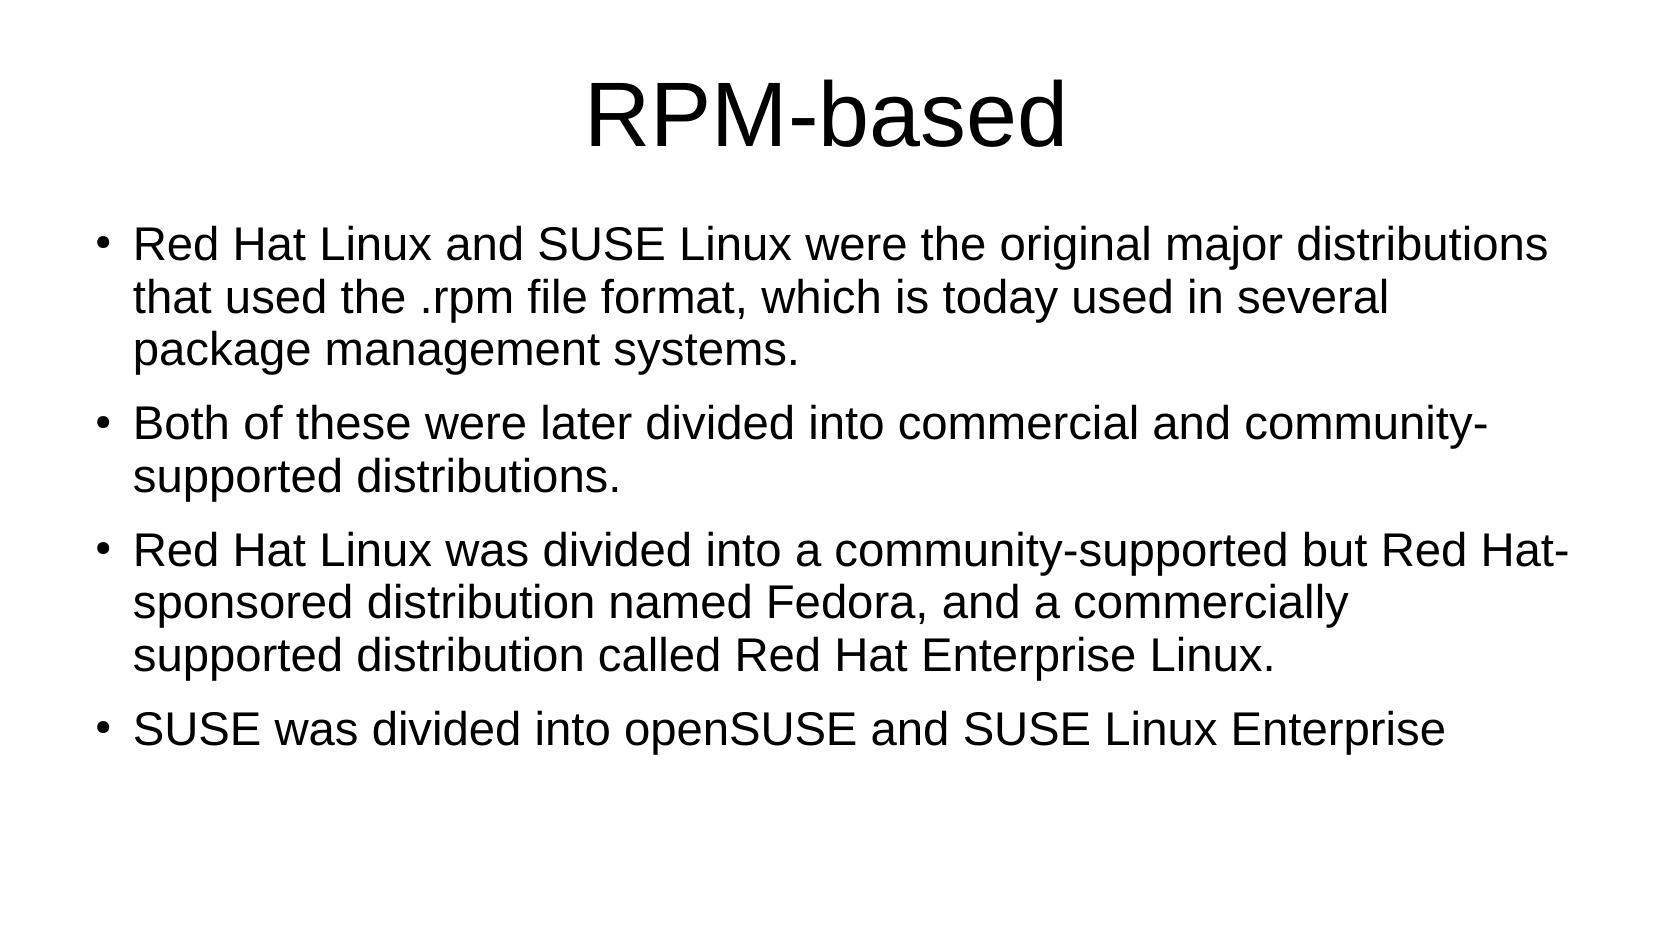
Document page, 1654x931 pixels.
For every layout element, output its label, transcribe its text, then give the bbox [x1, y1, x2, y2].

list Red Hat Linux and SUSE Linux were the original major distributions that used the .rpm file format, which is today used in several package management systems. Both of these were later divided into commercial and community-supported distributions. Red Hat Linux was divided into a community-supported but Red Hat-sponsored distribution named Fedora, and a commercially supported distribution called Red Hat Enterprise Linux. SUSE was divided into openSUSE and SUSE Linux Enterprise [82, 217, 1571, 758]
title RPM-based [82, 37, 1571, 193]
